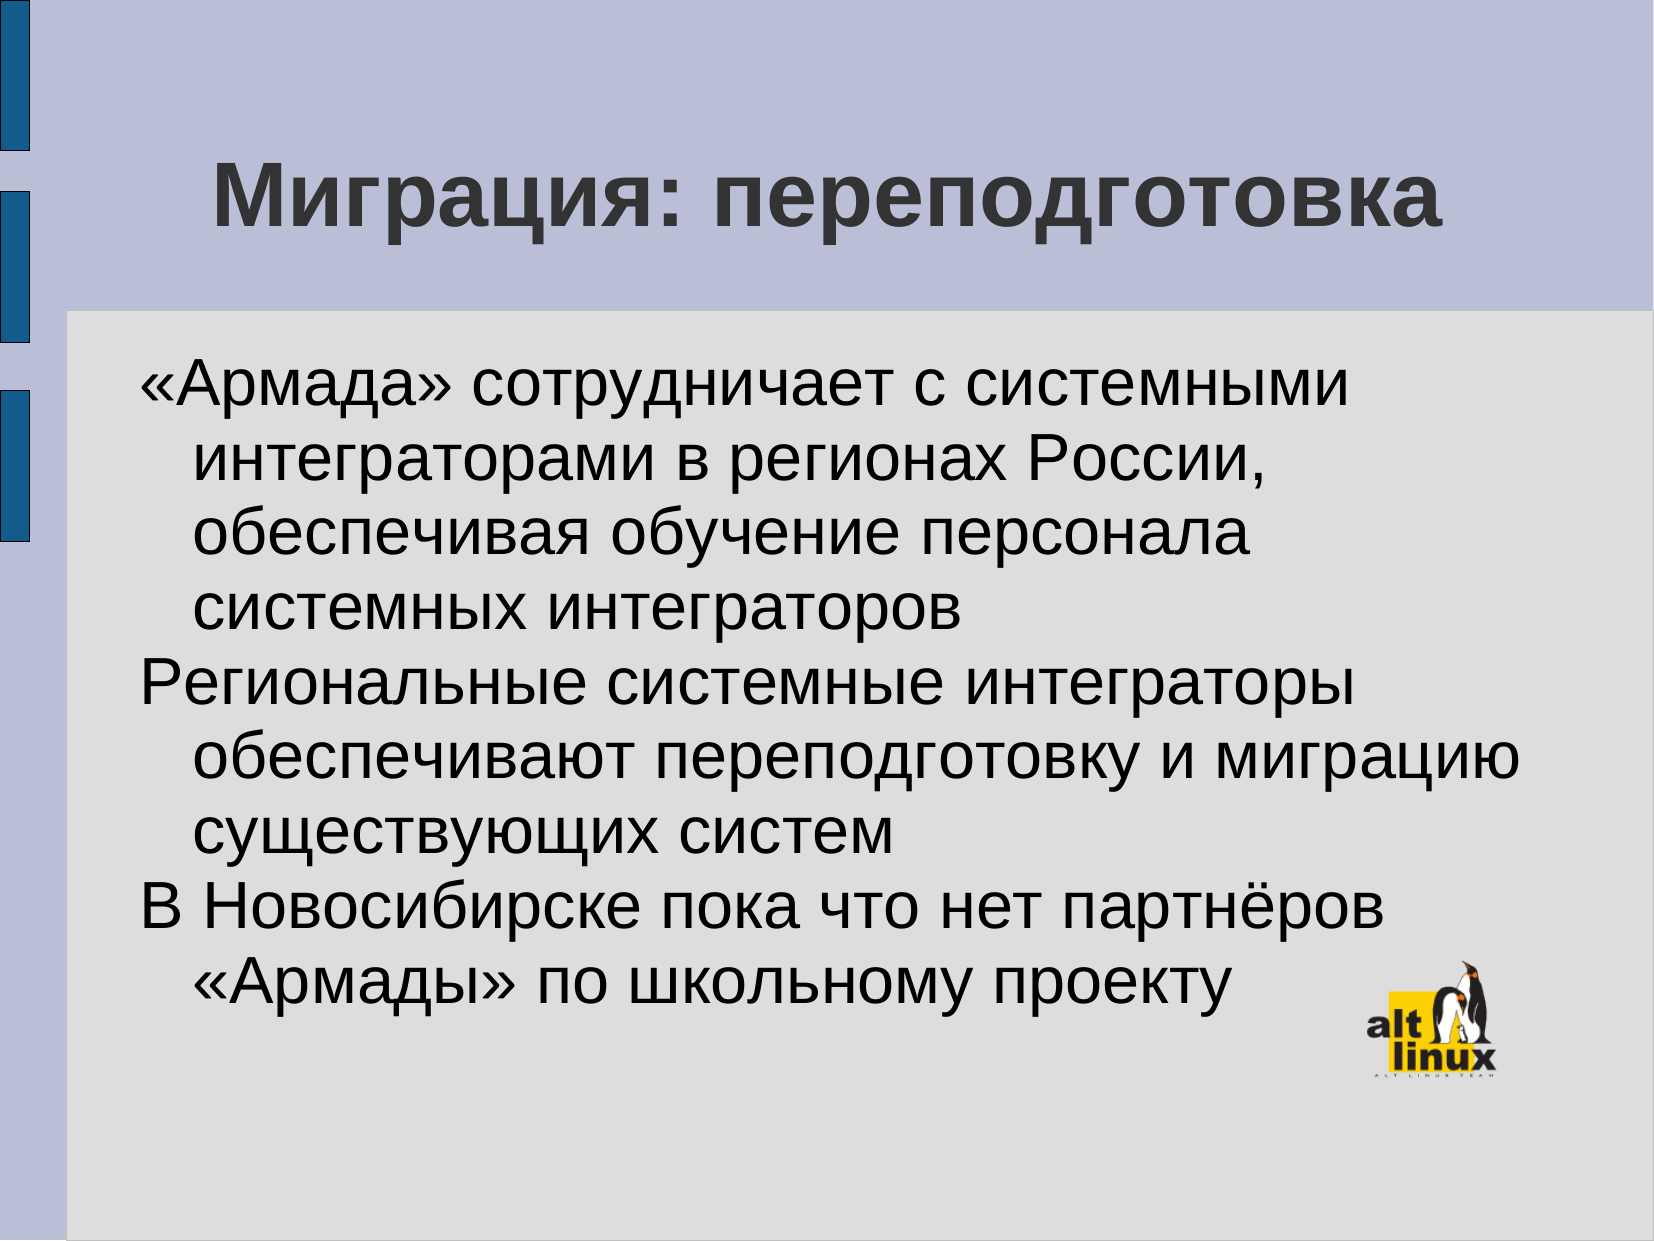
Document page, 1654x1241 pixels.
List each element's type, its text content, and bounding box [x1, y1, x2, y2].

list «Армада» сотрудничает с системными интеграторами в регионах России, обеспечивая обучение персонала системных интеграторов Региональные системные интеграторы обеспечивают переподготовку и миграцию существующих систем В Новосибирске пока что нет партнёров «Армады» по школьному проекту [121, 344, 1534, 1112]
title Миграция: переподготовка [121, 98, 1534, 291]
